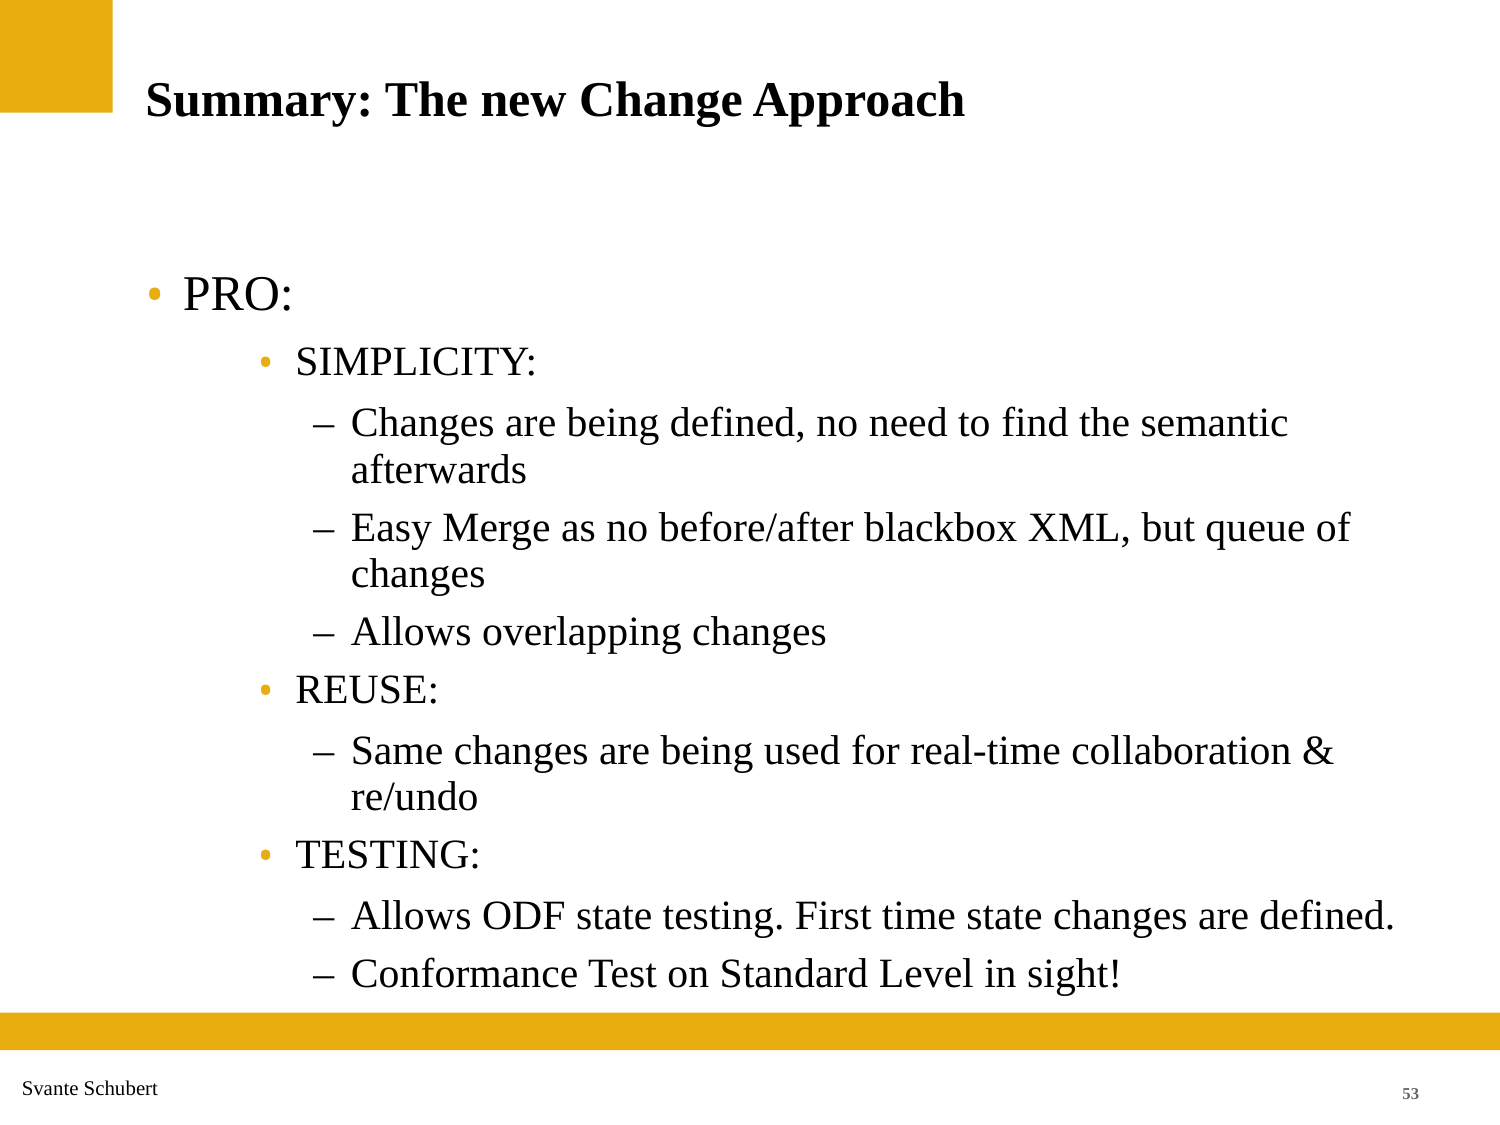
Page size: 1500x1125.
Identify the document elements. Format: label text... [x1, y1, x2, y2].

title Summary: The new Change Approach [145, 67, 1388, 219]
list PRO: SIMPLICITY: Changes are being defined, no need to find the semantic afterwards Easy Merge as no before/after blackbox XML, but queue of changes Allows overlapping changes REUSE: Same changes are being used for real-time collaboration & re/undo TESTING: Allows ODF state testing. First time state changes are defined. Conformance Test on Standard Level in sight! [145, 265, 1423, 1009]
